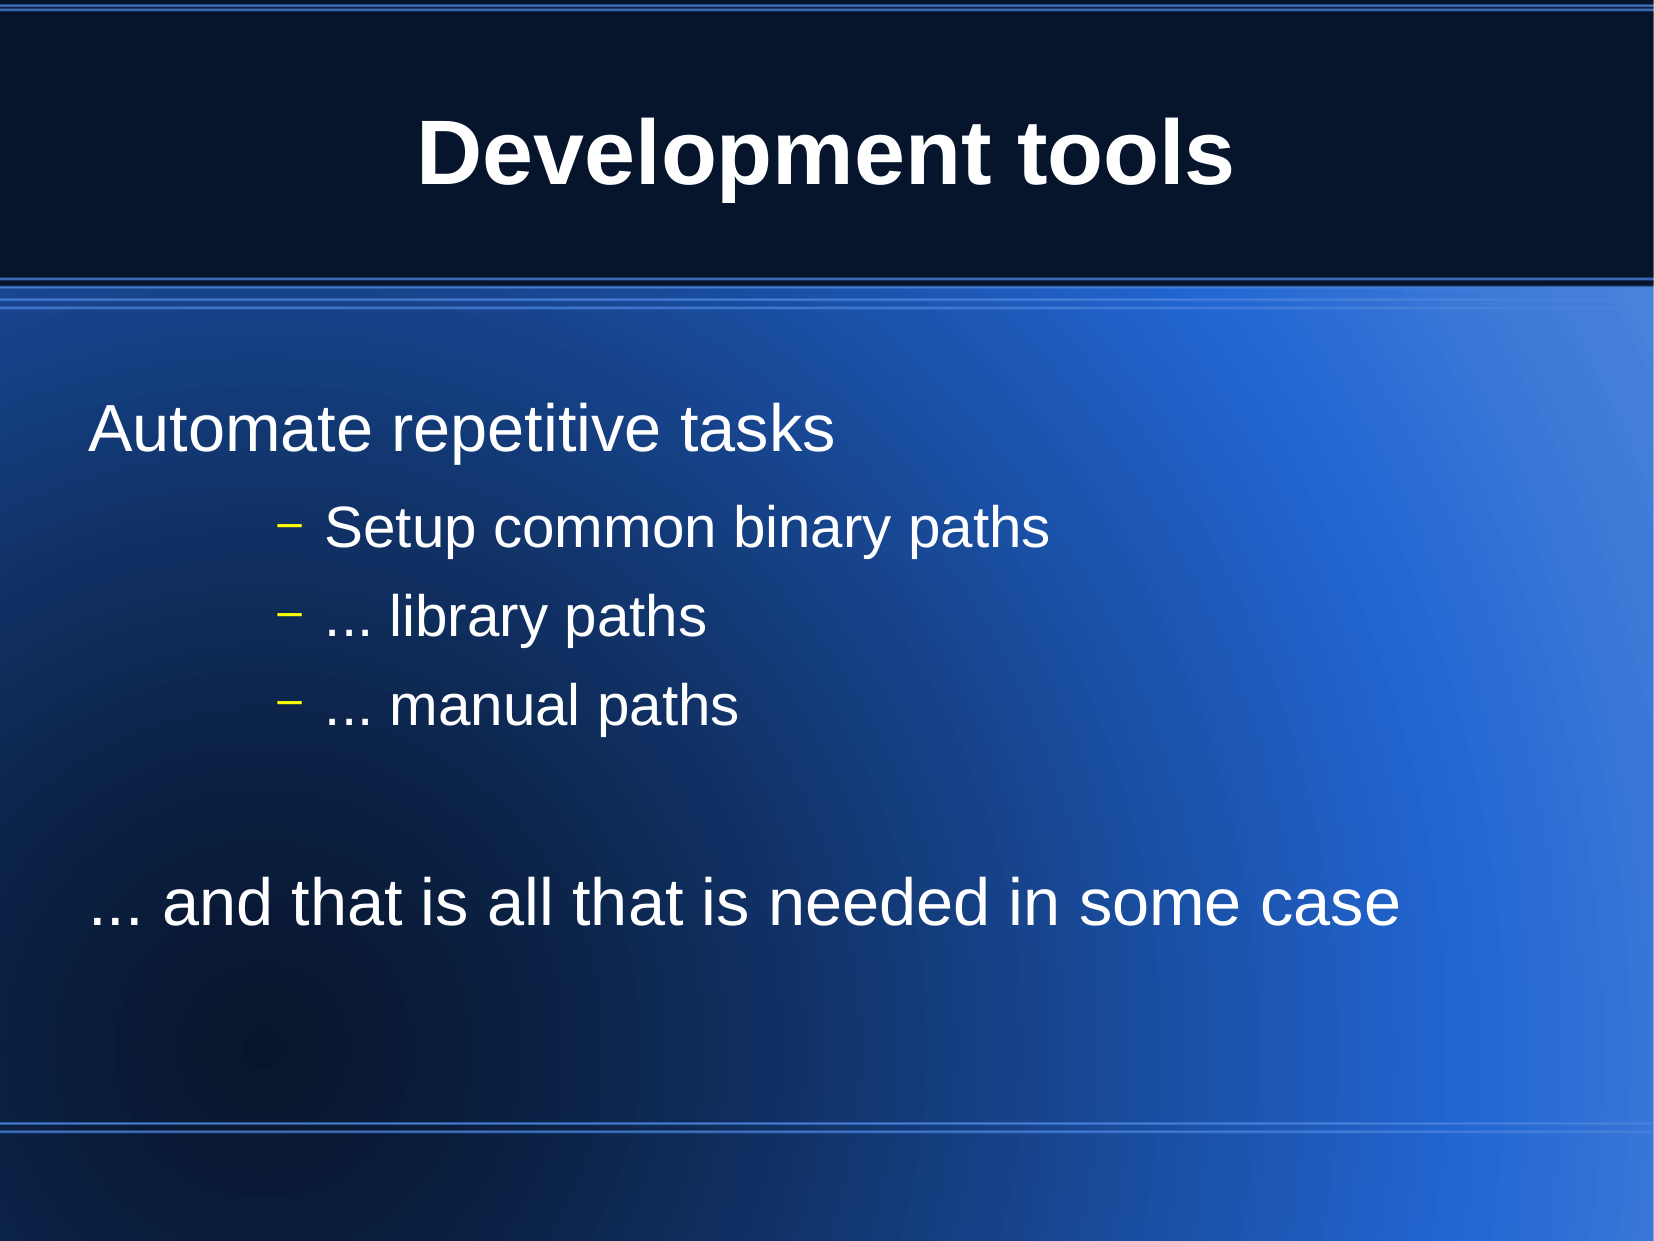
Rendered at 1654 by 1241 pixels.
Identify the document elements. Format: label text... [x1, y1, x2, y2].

list Automate repetitive tasks Setup common binary paths ... library paths ... manual paths ... and that is all that is needed in some case [88, 390, 1577, 981]
picture [0, 0, 1654, 1241]
title Development tools [82, 56, 1571, 250]
